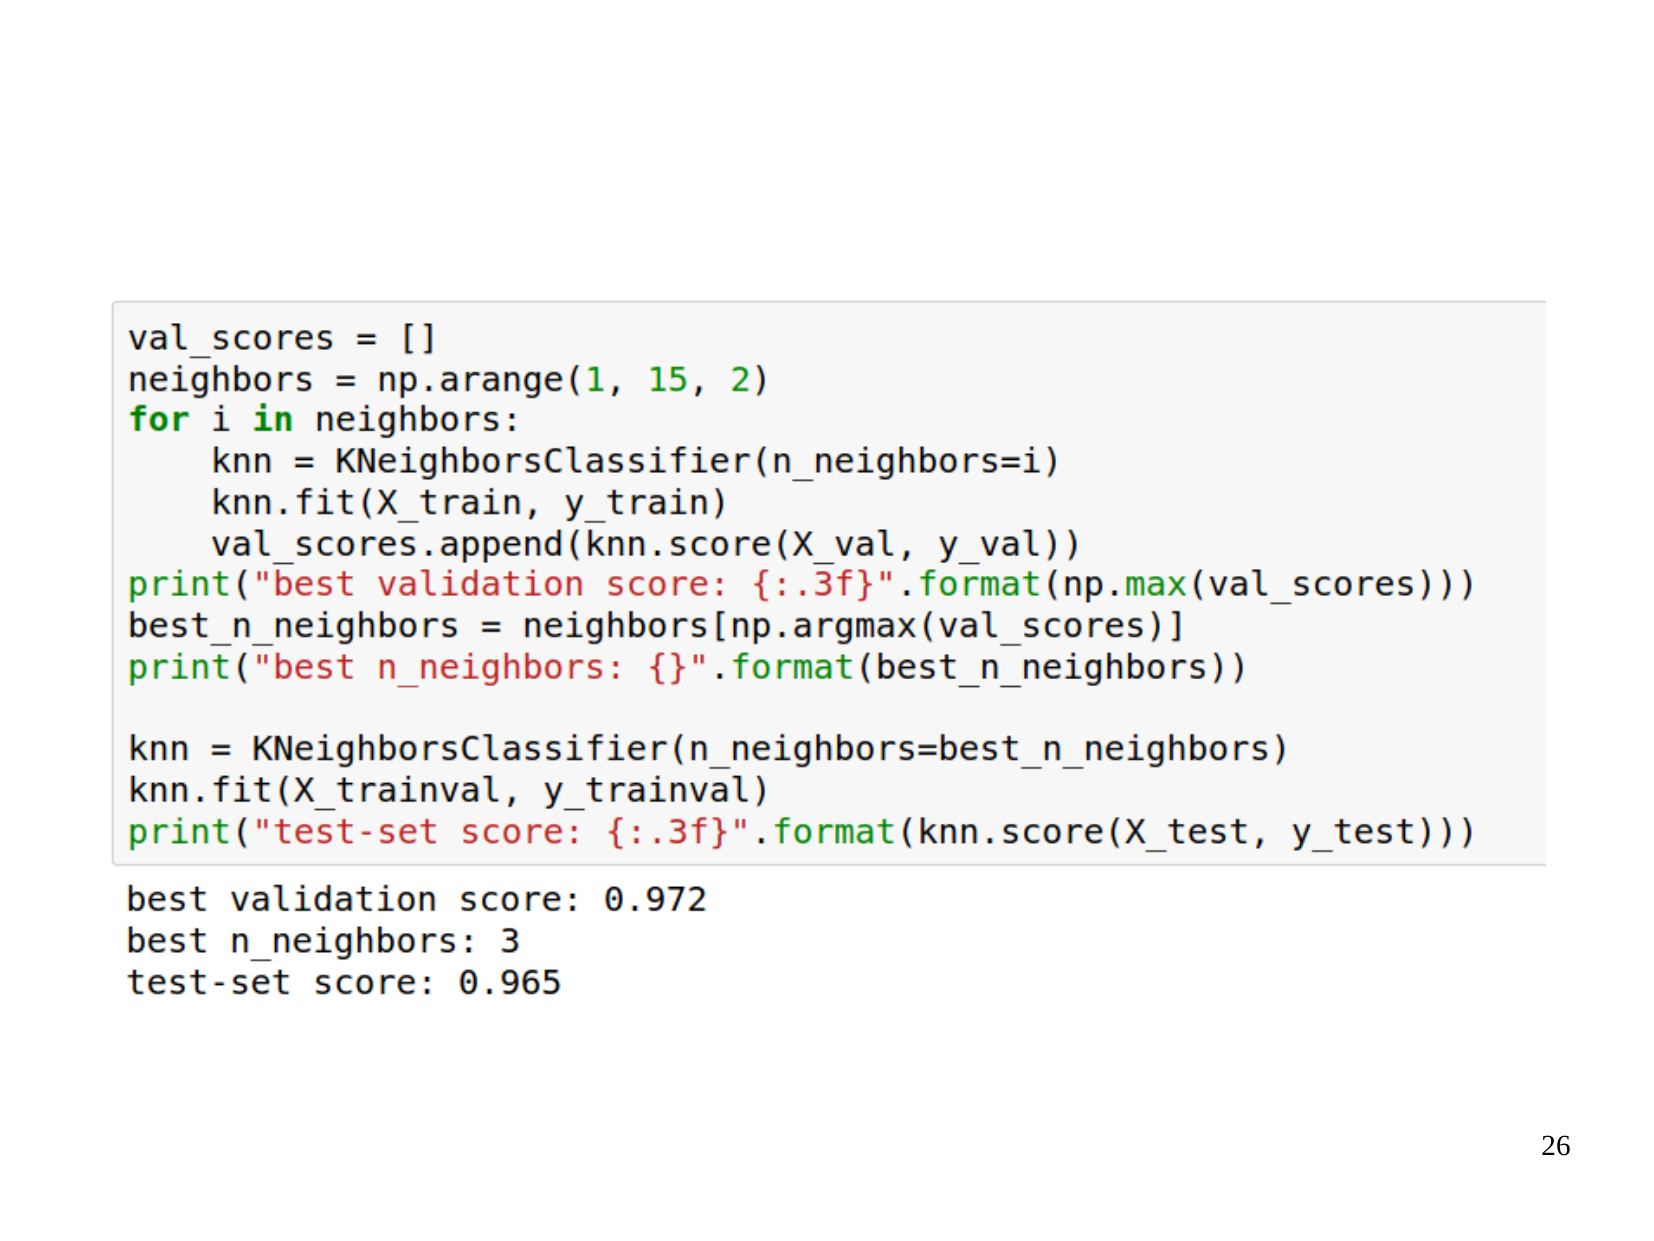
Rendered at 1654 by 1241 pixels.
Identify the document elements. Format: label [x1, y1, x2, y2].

picture [107, 284, 1546, 1010]
